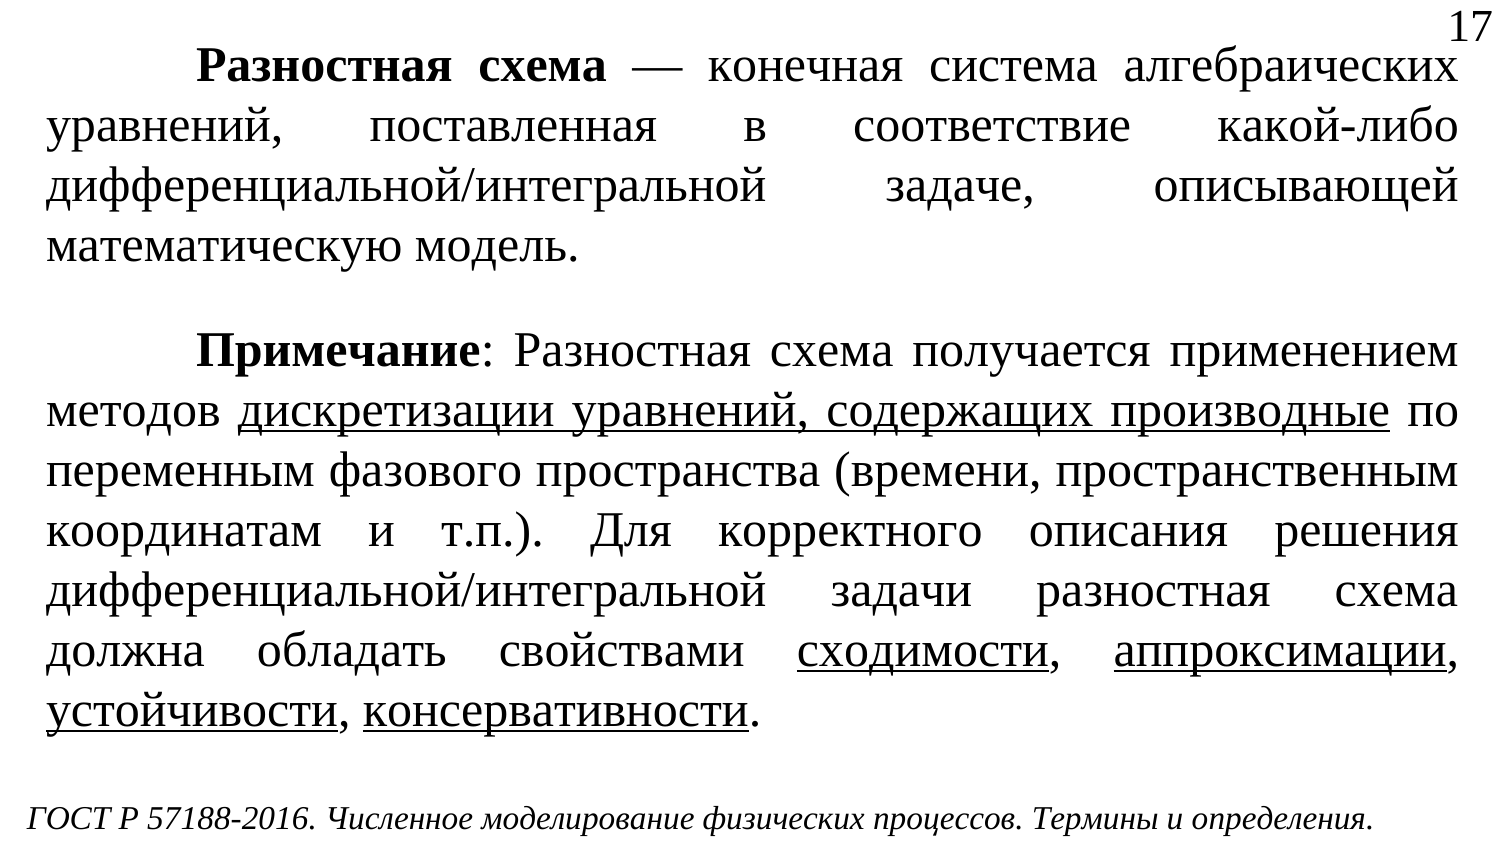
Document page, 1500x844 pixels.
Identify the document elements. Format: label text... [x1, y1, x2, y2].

text_box Разностная схема — конечная система алгебраических уравнений, поставленная в соответствие какой-либо дифференциальной/интегральной задаче, описывающей математическую модель. Примечание: Разностная схема получается применением методов дискретизации уравнений, содержащих производные по переменным фазового пространства (времени, пространственным координатам и т.п.). Для корректного описания решения дифференциальной/интегральной задачи разностная схема должна обладать свойствами сходимости, аппроксимации, устойчивости, консервативности. [31, 23, 1474, 745]
text_box ГОСТ Р 57188-2016. Численное моделирование физических процессов. Термины и определения. [12, 788, 1485, 844]
